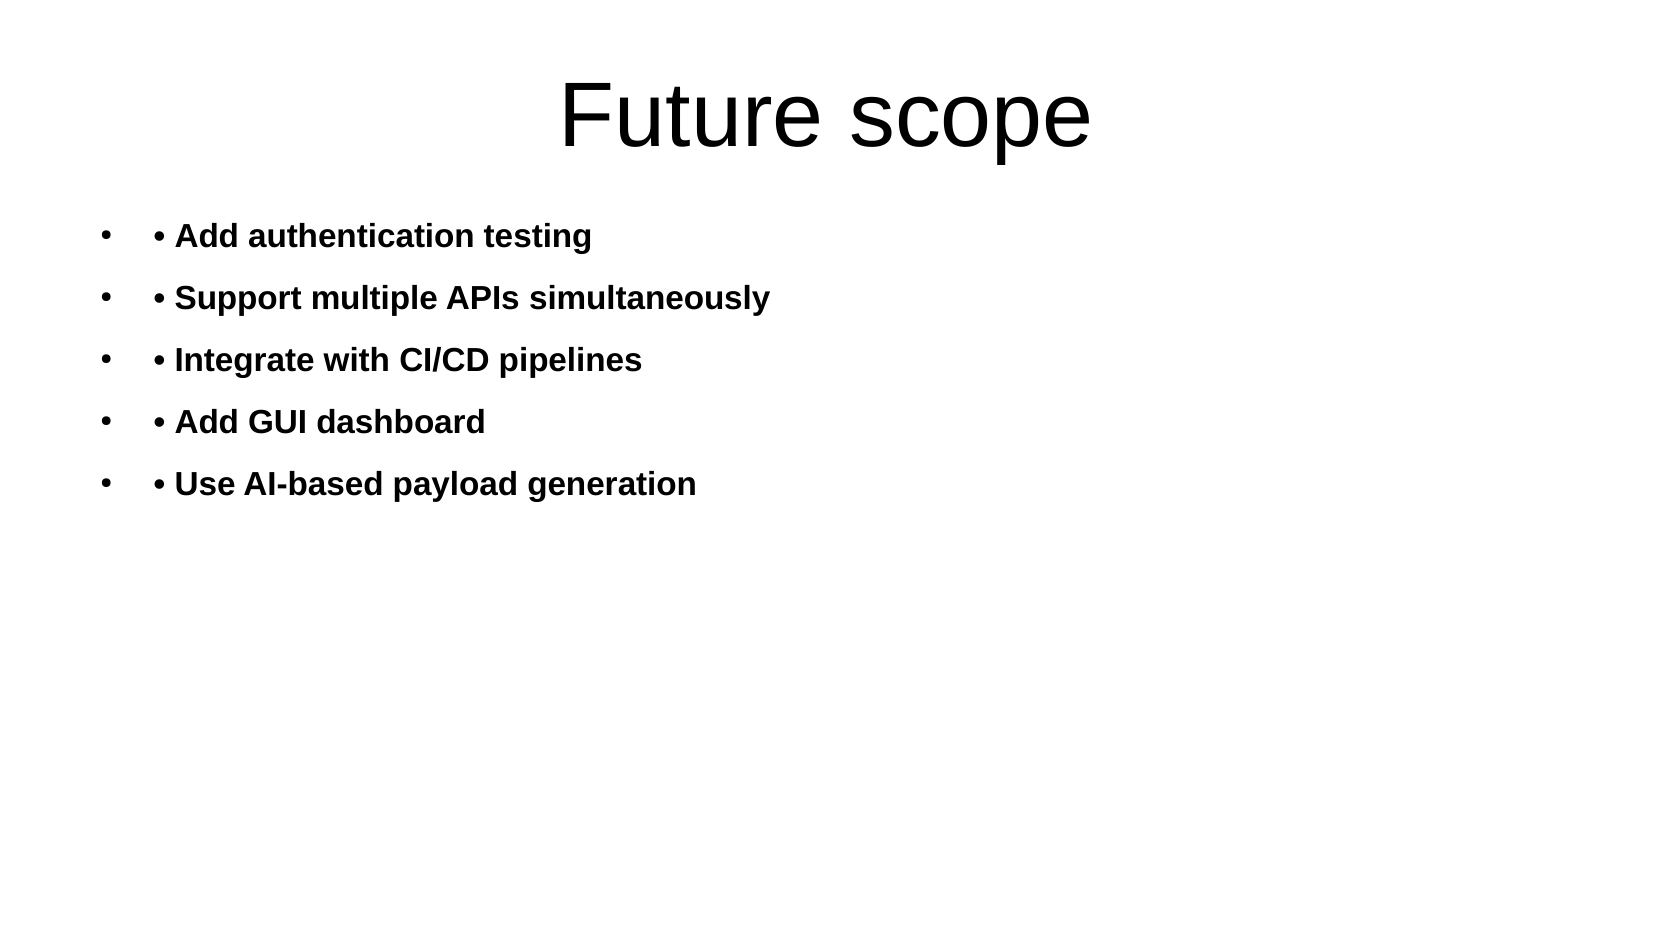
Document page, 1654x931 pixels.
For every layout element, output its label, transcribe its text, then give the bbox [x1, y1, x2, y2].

list • Add authentication testing • Support multiple APIs simultaneously • Integrate with CI/CD pipelines • Add GUI dashboard • Use AI-based payload generation [82, 217, 1571, 758]
title Future scope [82, 37, 1571, 193]
